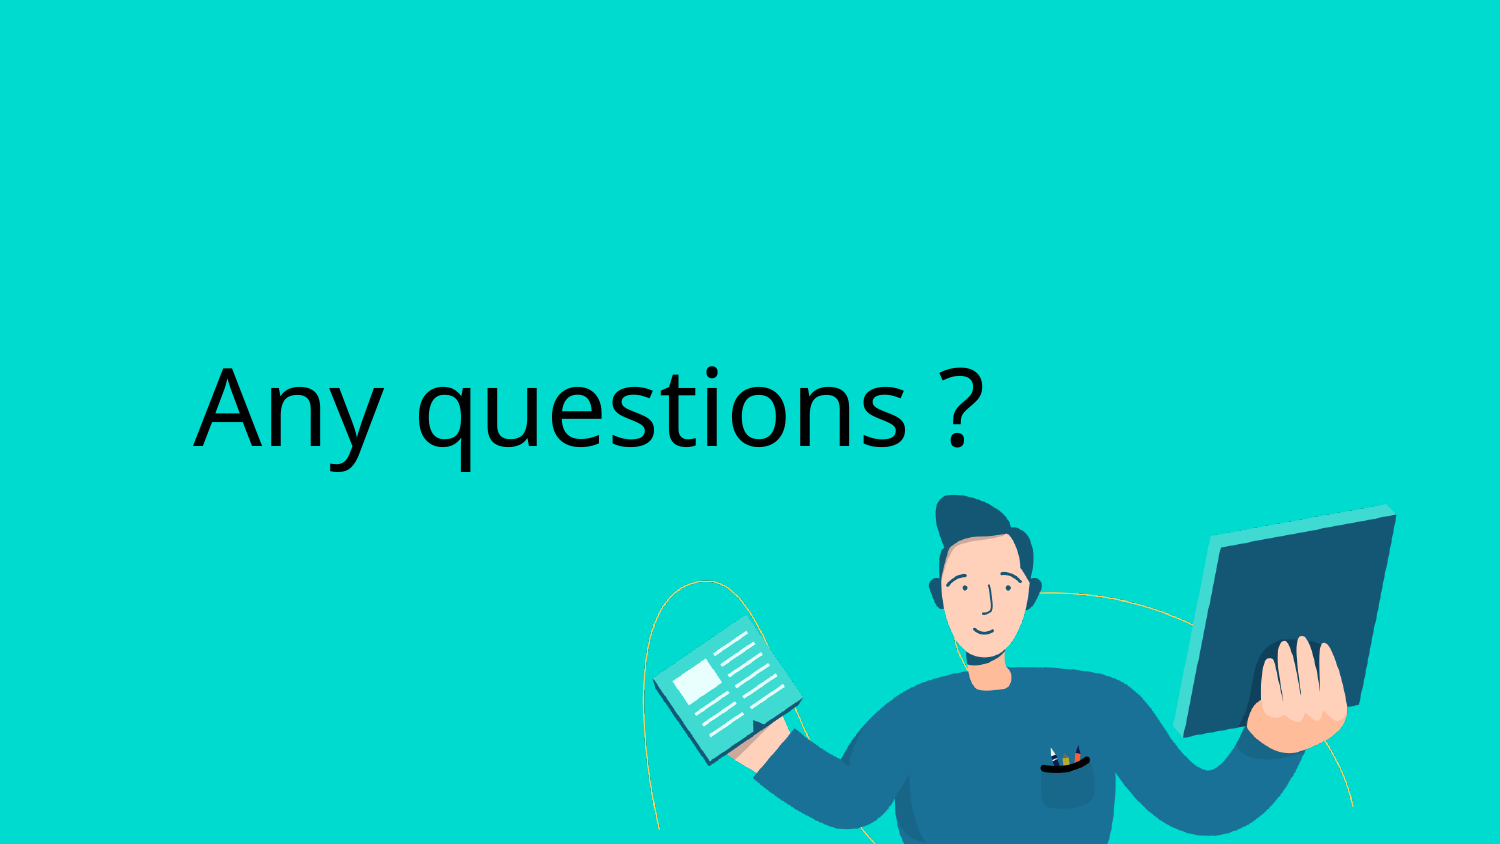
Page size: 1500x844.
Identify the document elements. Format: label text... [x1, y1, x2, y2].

picture [642, 493, 1398, 844]
title Any questions ? [178, 323, 1208, 438]
